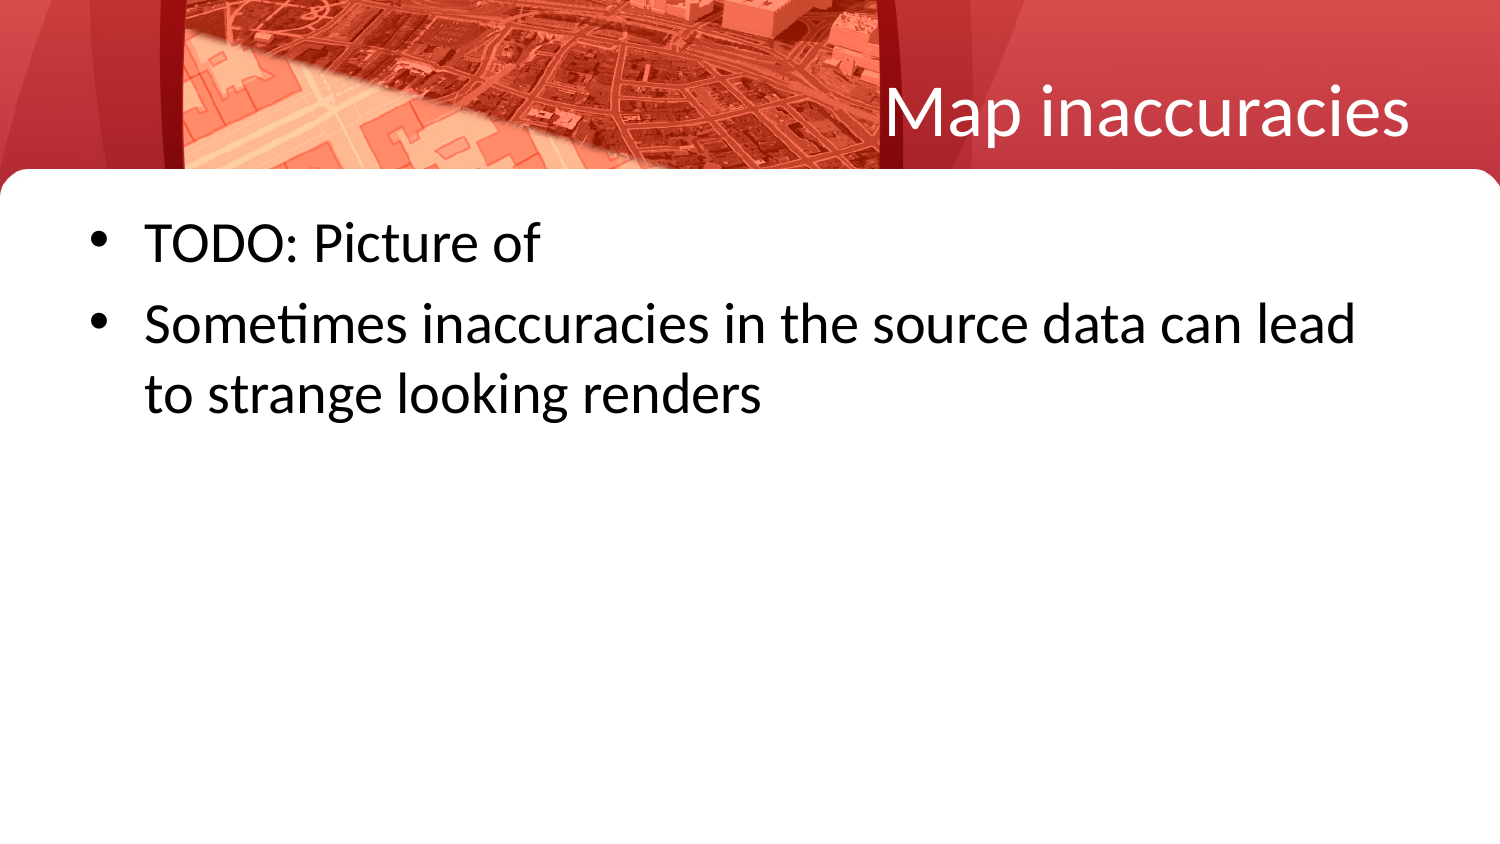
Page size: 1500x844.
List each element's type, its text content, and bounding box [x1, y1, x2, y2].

list TODO: Picture of Sometimes inaccuracies in the source data can lead to strange looking renders [73, 196, 1427, 798]
picture [0, 0, 1500, 844]
title Map inaccuracies [73, 44, 1427, 170]
